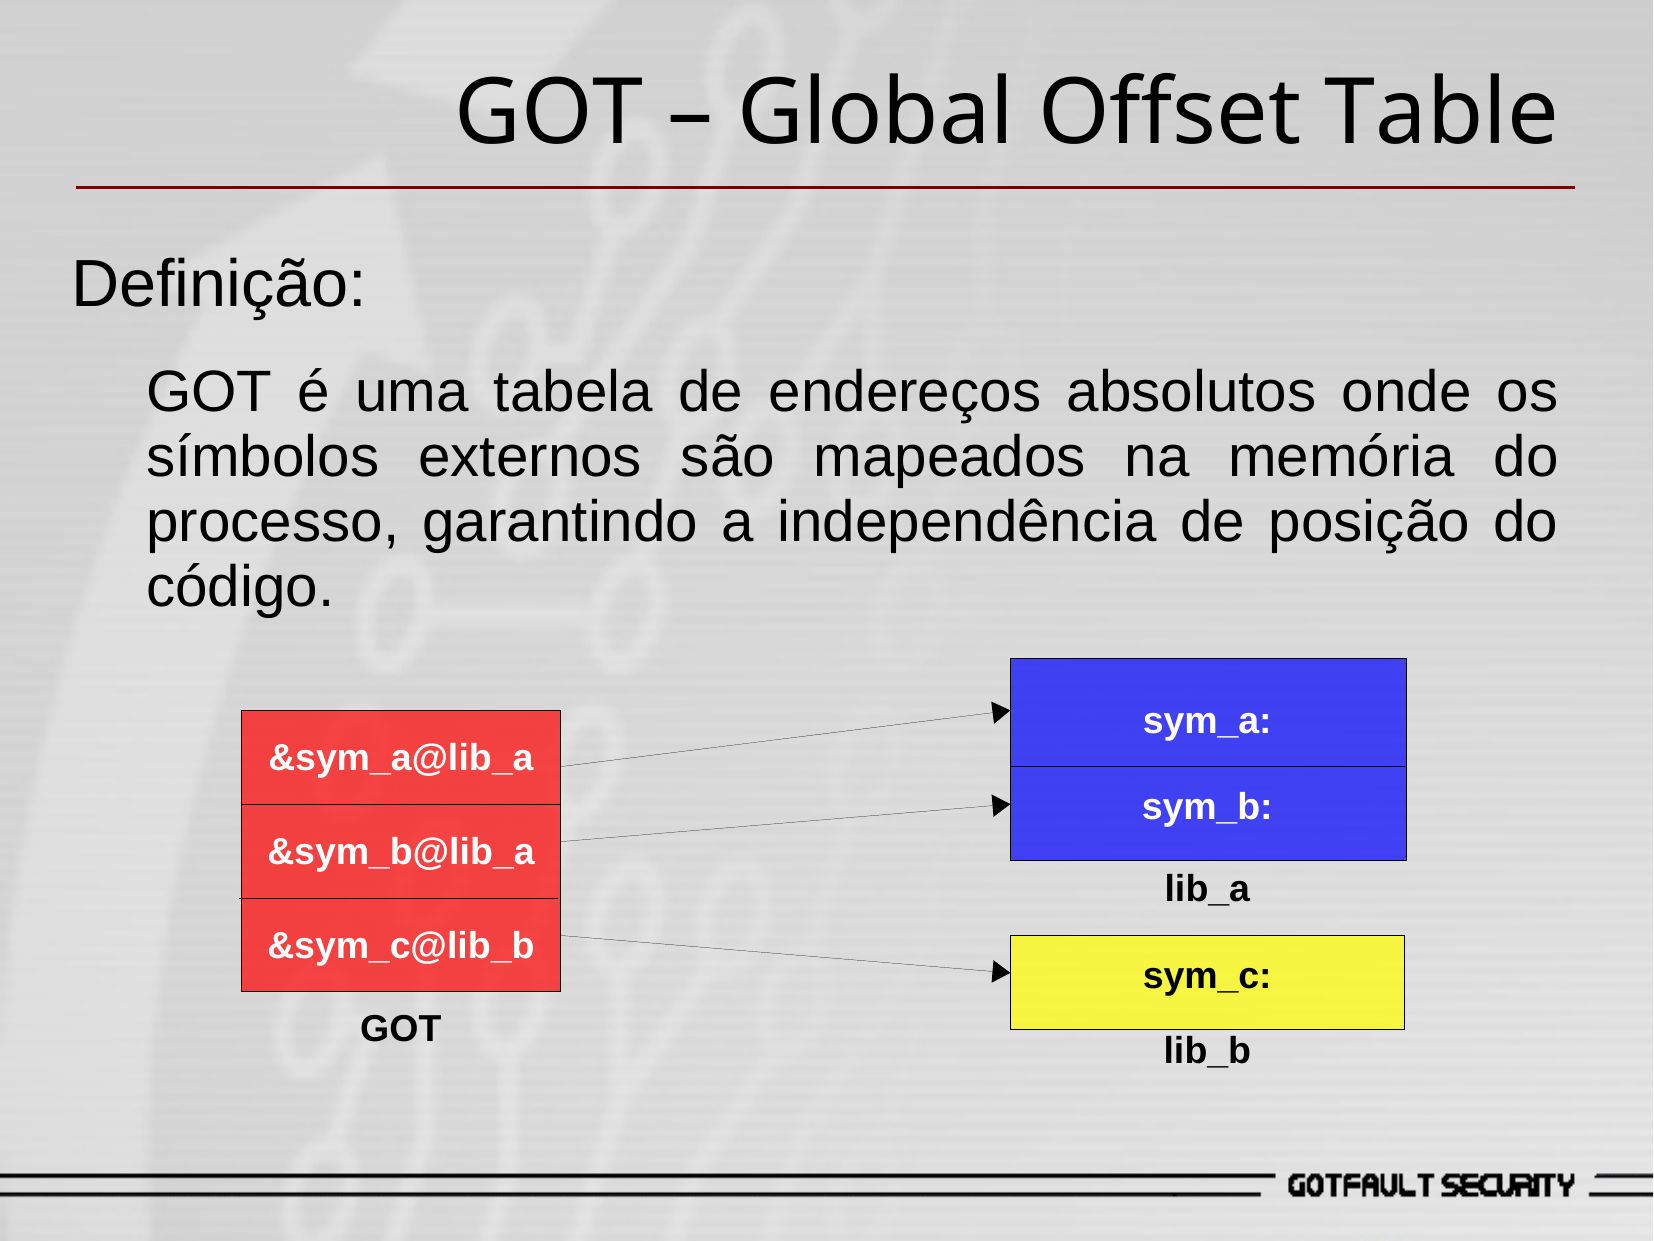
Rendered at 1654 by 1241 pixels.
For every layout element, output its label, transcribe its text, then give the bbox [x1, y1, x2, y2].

text_box &sym_c@lib_b [241, 916, 561, 980]
text_box sym_c: [1029, 947, 1386, 1011]
text_box GOT [241, 1000, 561, 1064]
text_box [241, 793, 561, 804]
text_box [241, 980, 561, 992]
text_box lib_a [1010, 860, 1405, 924]
text_box GOT é uma tabela de endereços absolutos onde os símbolos externos são mapeados na memória do processo, garantindo a independência de posição do código. [131, 351, 1576, 657]
text_box [1010, 658, 1407, 861]
text_box [241, 805, 561, 822]
text_box [1010, 935, 1405, 1022]
text_box &sym_b@lib_a [241, 822, 561, 887]
text_box [241, 887, 561, 916]
text_box sym_b: [1029, 778, 1386, 842]
text_box sym_a: [1029, 691, 1386, 755]
text_box [241, 710, 561, 729]
picture [0, 0, 1654, 1241]
text_box Definição: [56, 238, 694, 337]
text_box GOT – Global Offset Table [75, 37, 1576, 196]
text_box &sym_a@lib_a [241, 729, 561, 793]
text_box lib_b [1010, 1022, 1405, 1086]
